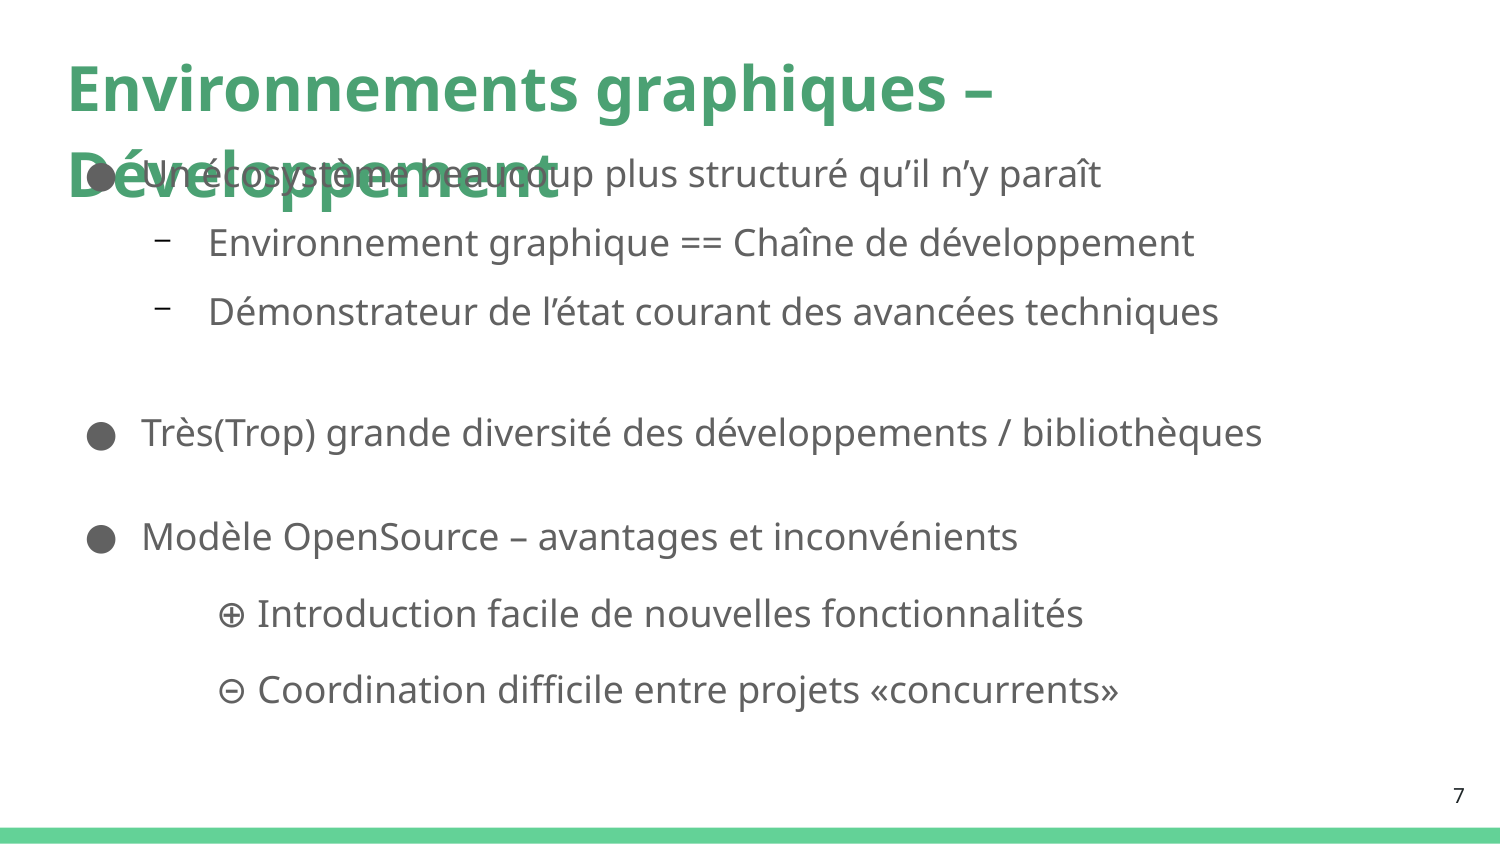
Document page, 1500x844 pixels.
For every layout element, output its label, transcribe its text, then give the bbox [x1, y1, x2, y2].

slide_number <numéro> [1389, 764, 1480, 830]
list Un écosystème beaucoup plus structuré qu’il n’y paraît Environnement graphique == Chaîne de développement Démonstrateur de l’état courant des avancées techniques Très(Trop) grande diversité des développements / bibliothèques Modèle OpenSource – avantages et inconvénients ⊕ Introduction facile de nouvelles fonctionnalités ⊝ Coordination difficile entre projets «concurrents» [51, 128, 1449, 762]
title Environnements graphiques – Développement [51, 23, 1449, 117]
